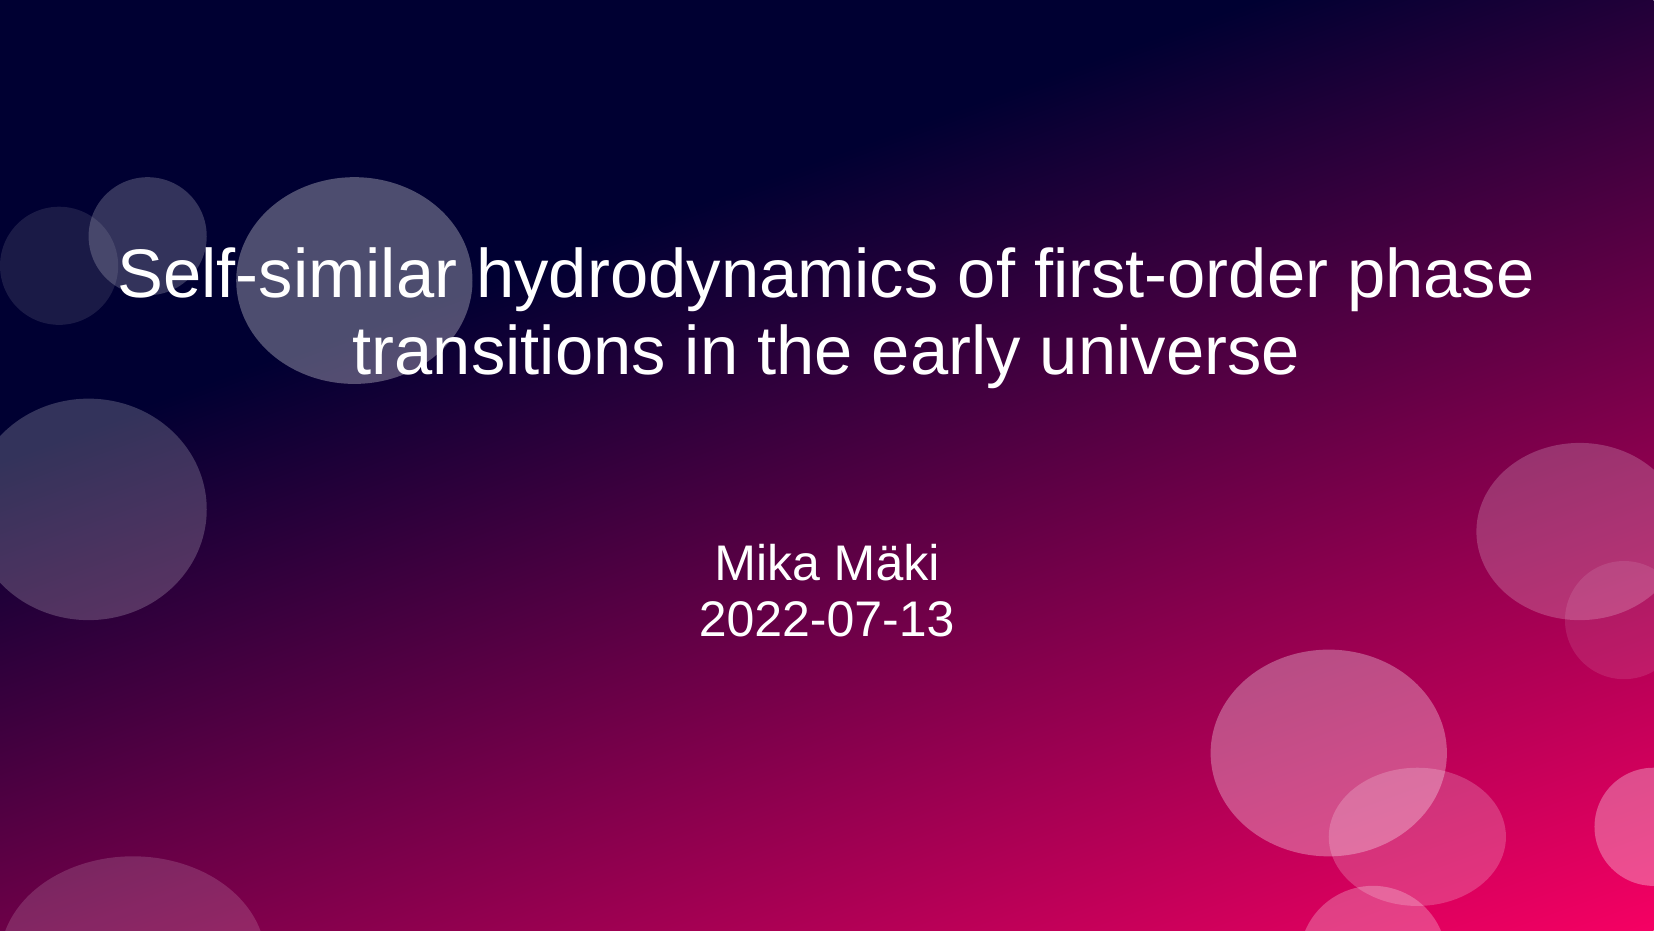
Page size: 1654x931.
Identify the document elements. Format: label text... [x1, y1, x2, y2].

title Self-similar hydrodynamics of first-order phase transitions in the early universe [82, 234, 1571, 390]
subtitle Mika Mäki 2022-07-13 [82, 425, 1571, 758]
